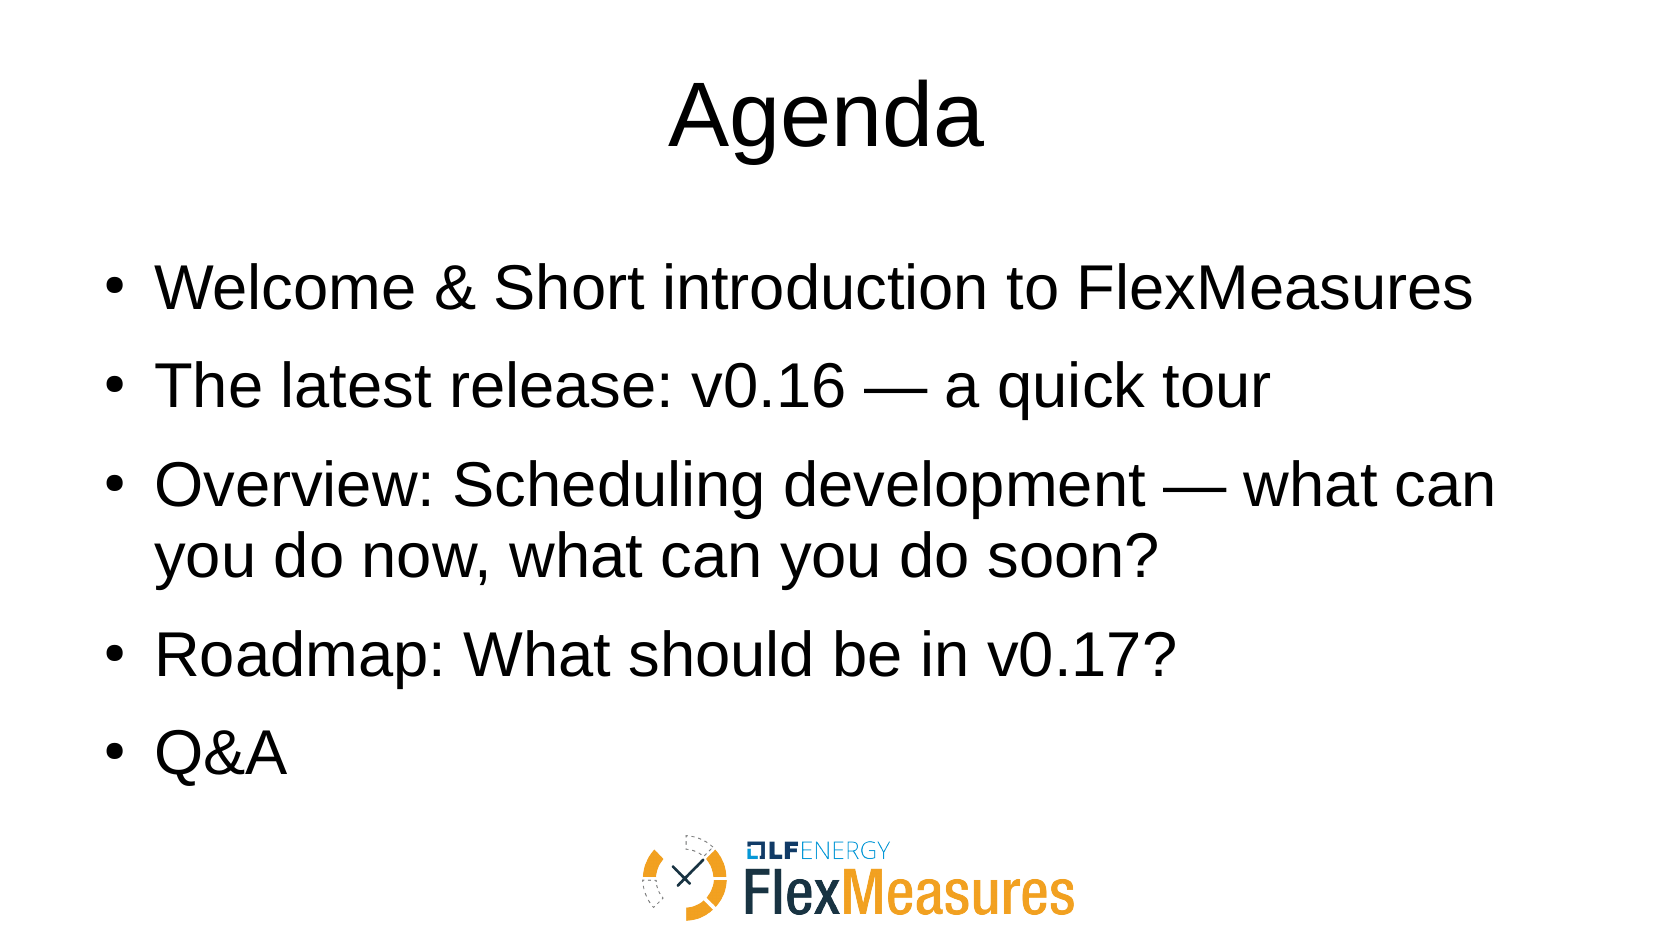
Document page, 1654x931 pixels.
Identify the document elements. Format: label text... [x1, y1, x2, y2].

list Welcome & Short introduction to FlexMeasures The latest release: v0.16 ― a quick tour Overview: Scheduling development ― what can you do now, what can you do soon? Roadmap: What should be in v0.17? Q&A [86, 251, 1575, 792]
title Agenda [82, 37, 1571, 193]
picture [642, 835, 1074, 921]
